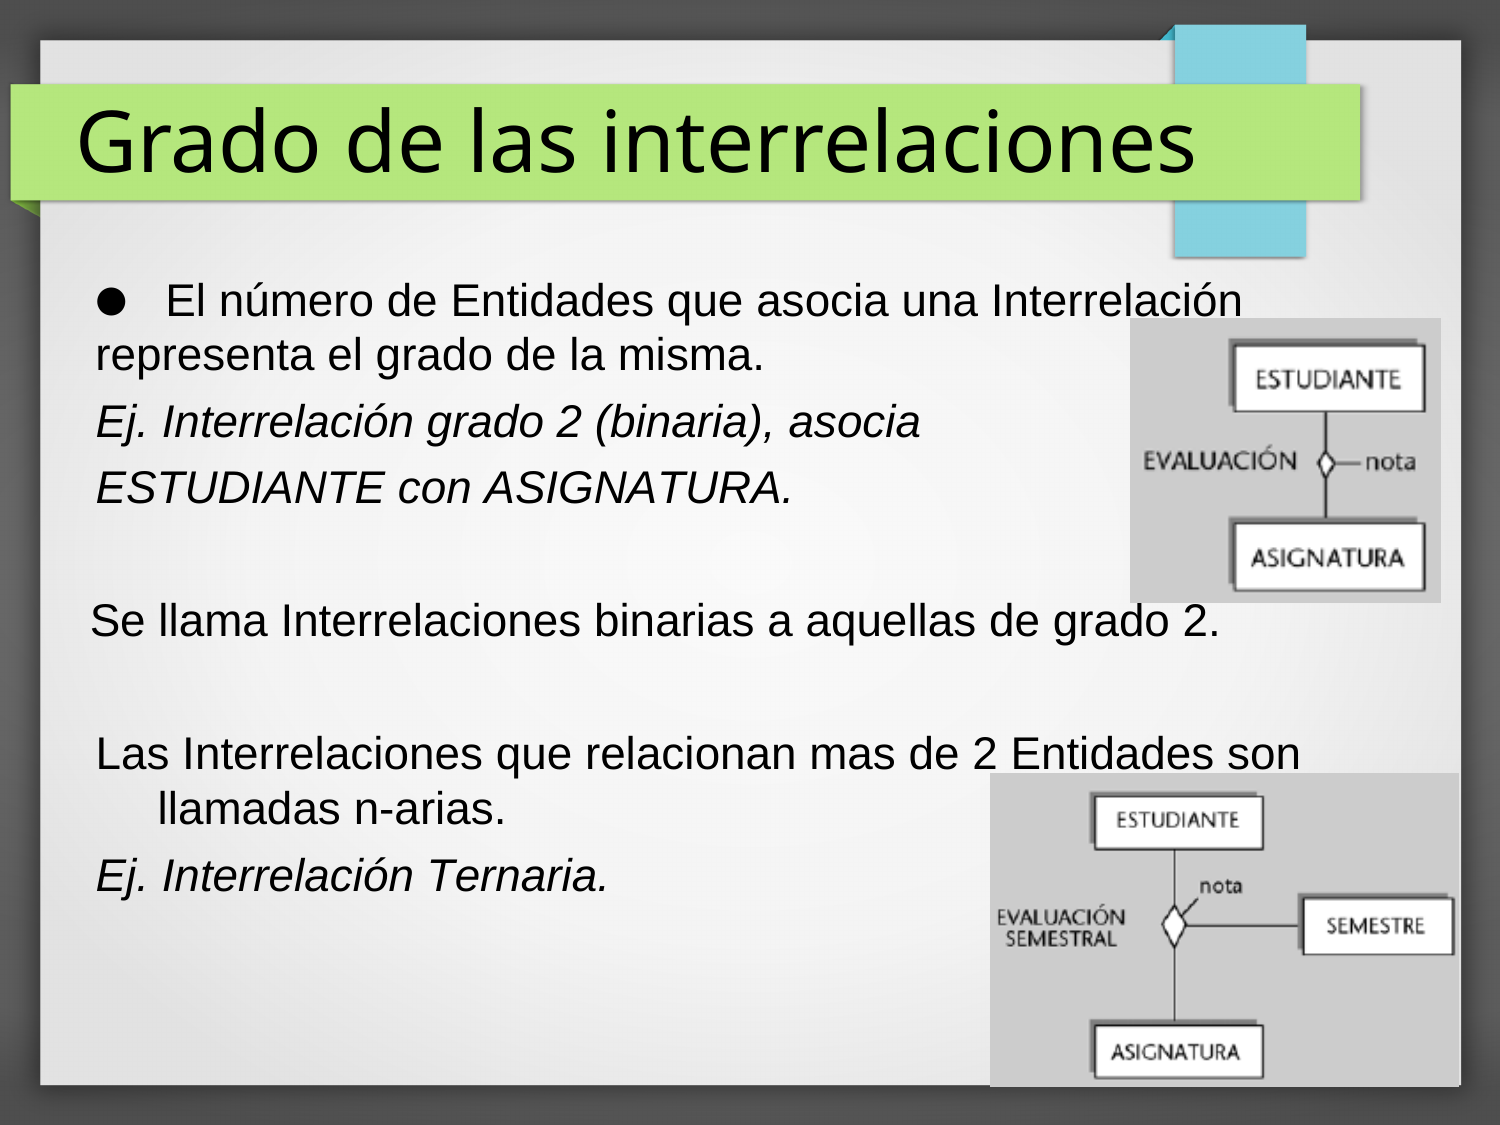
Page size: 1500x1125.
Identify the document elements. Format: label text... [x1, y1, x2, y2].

title Grado de las interrelaciones [75, 39, 1323, 239]
text_box El número de Entidades que asocia una Interrelación representa el grado de la misma. Ej. Interrelación grado 2 (binaria), asocia ESTUDIANTE con ASIGNATURA. Se llama Interrelaciones binarias a aquellas de grado 2. Las Interrelaciones que relacionan mas de 2 Entidades son llamadas n-arias. Ej. Interrelación Ternaria. [74, 262, 1401, 1125]
picture [0, 0, 1500, 1125]
